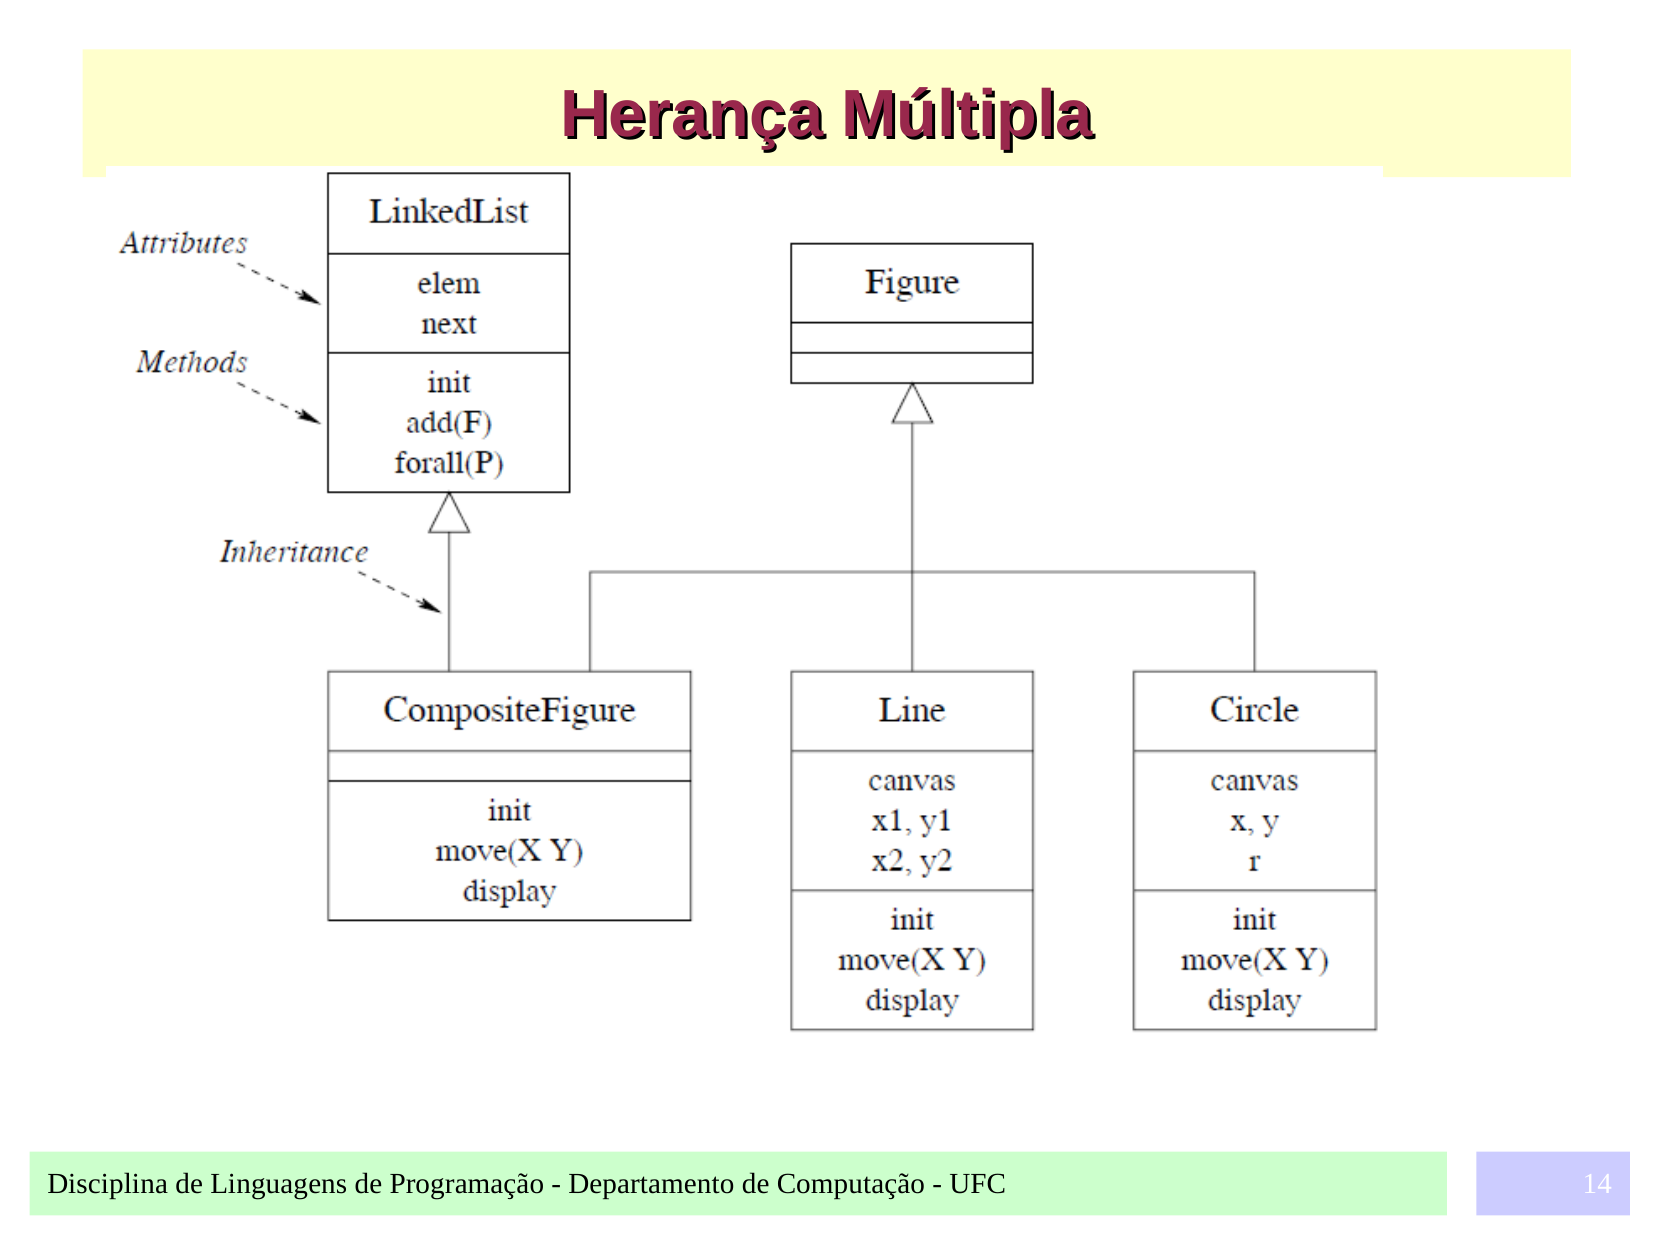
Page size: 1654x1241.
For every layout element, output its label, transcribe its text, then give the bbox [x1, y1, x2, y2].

picture [106, 166, 1383, 1034]
title Herança Múltipla [82, 49, 1571, 178]
